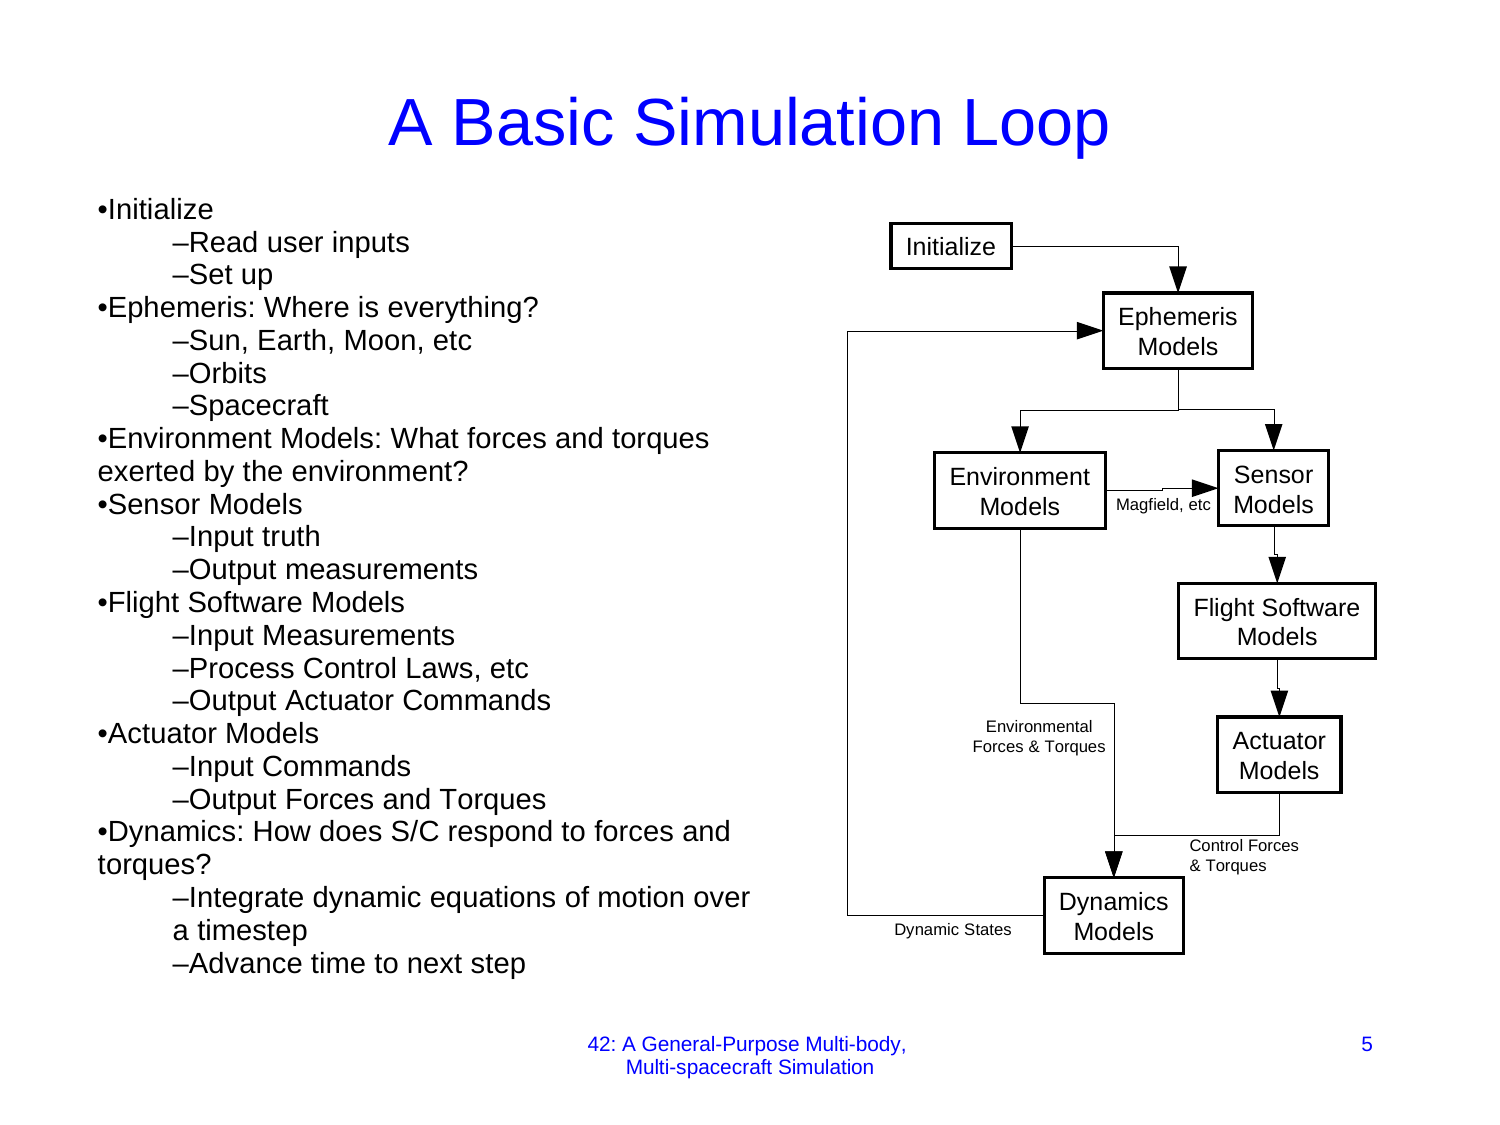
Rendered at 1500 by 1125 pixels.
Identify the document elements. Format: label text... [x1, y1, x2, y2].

text_box Control Forces & Torques [1174, 827, 1315, 883]
text_box Dynamic States [879, 916, 1027, 947]
text_box Dynamic States [879, 911, 1027, 915]
text_box Environment Models [934, 452, 1106, 529]
title A Basic Simulation Loop [112, 29, 1388, 217]
text_box Control Forces & Torques [1174, 827, 1279, 835]
text_box Environmental Forces & Torques [957, 708, 1114, 764]
text_box Dynamics Models [1044, 877, 1184, 954]
text_box Sensor Models [1218, 450, 1329, 526]
text_box Ephemeris Models [1103, 292, 1253, 369]
text_box Initialize [890, 223, 1012, 269]
text_box Flight Software Models [1178, 583, 1376, 659]
list Initialize Read user inputs Set up Ephemeris: Where is everything? Sun, Earth, Moon, etc Orbits Spacecraft Environment Models: What forces and torques exerted by the environment? Sensor Models Input truth Output measurements Flight Software Models Input Measurements Process Control Laws, etc Output Actuator Commands Actuator Models Input Commands Output Forces and Torques Dynamics: How does S/C respond to forces and torques? Integrate dynamic equations of motion over a timestep Advance time to next step [82, 192, 772, 849]
text_box Actuator Models [1217, 717, 1342, 793]
text_box Magfield, etc [1101, 486, 1227, 522]
